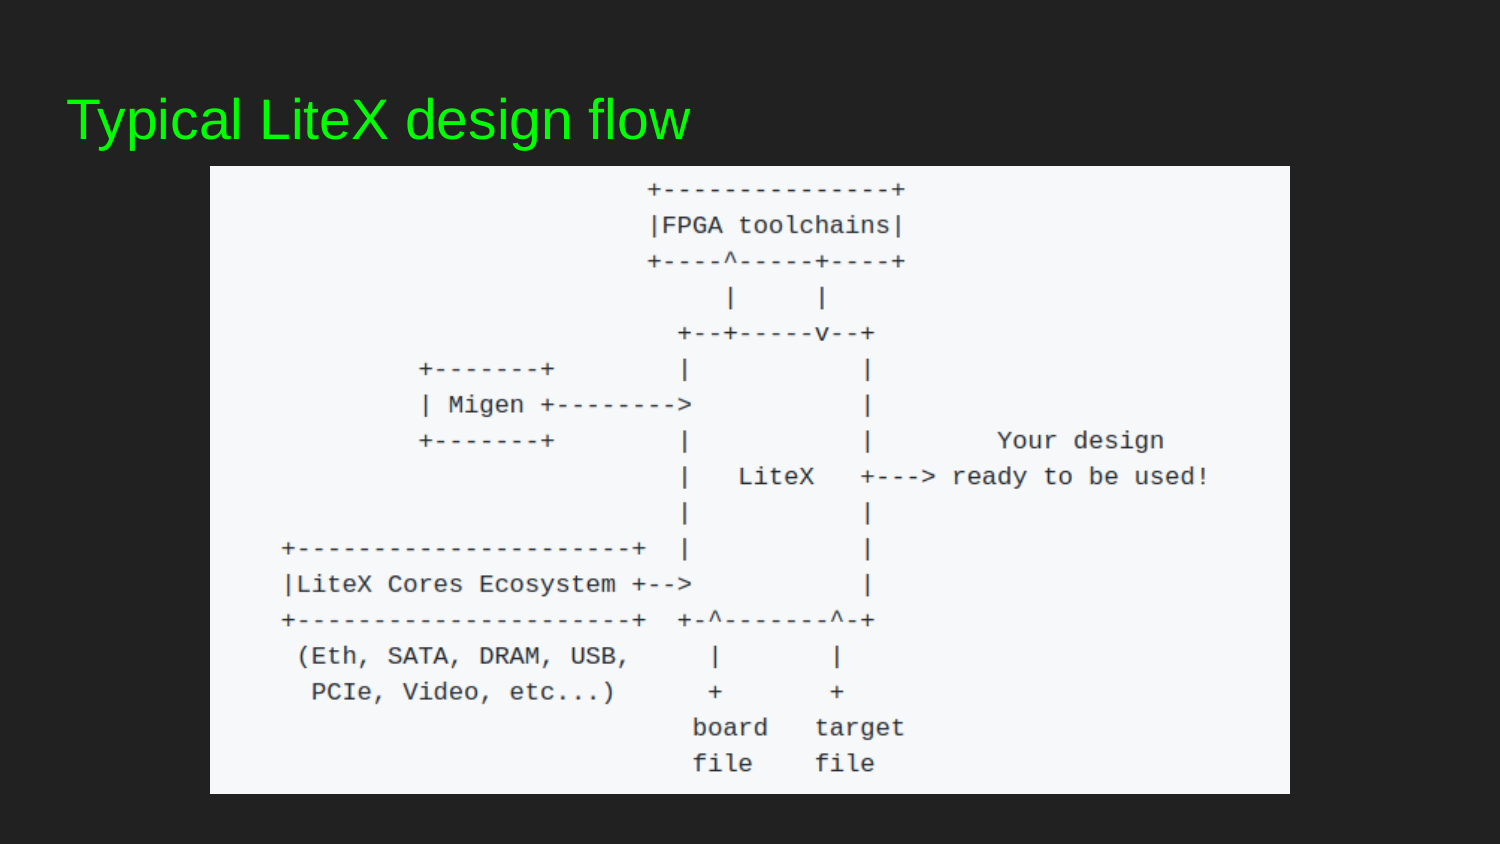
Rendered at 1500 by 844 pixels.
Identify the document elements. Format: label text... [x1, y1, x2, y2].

picture [210, 166, 1290, 794]
title Typical LiteX design flow [51, 72, 1449, 167]
